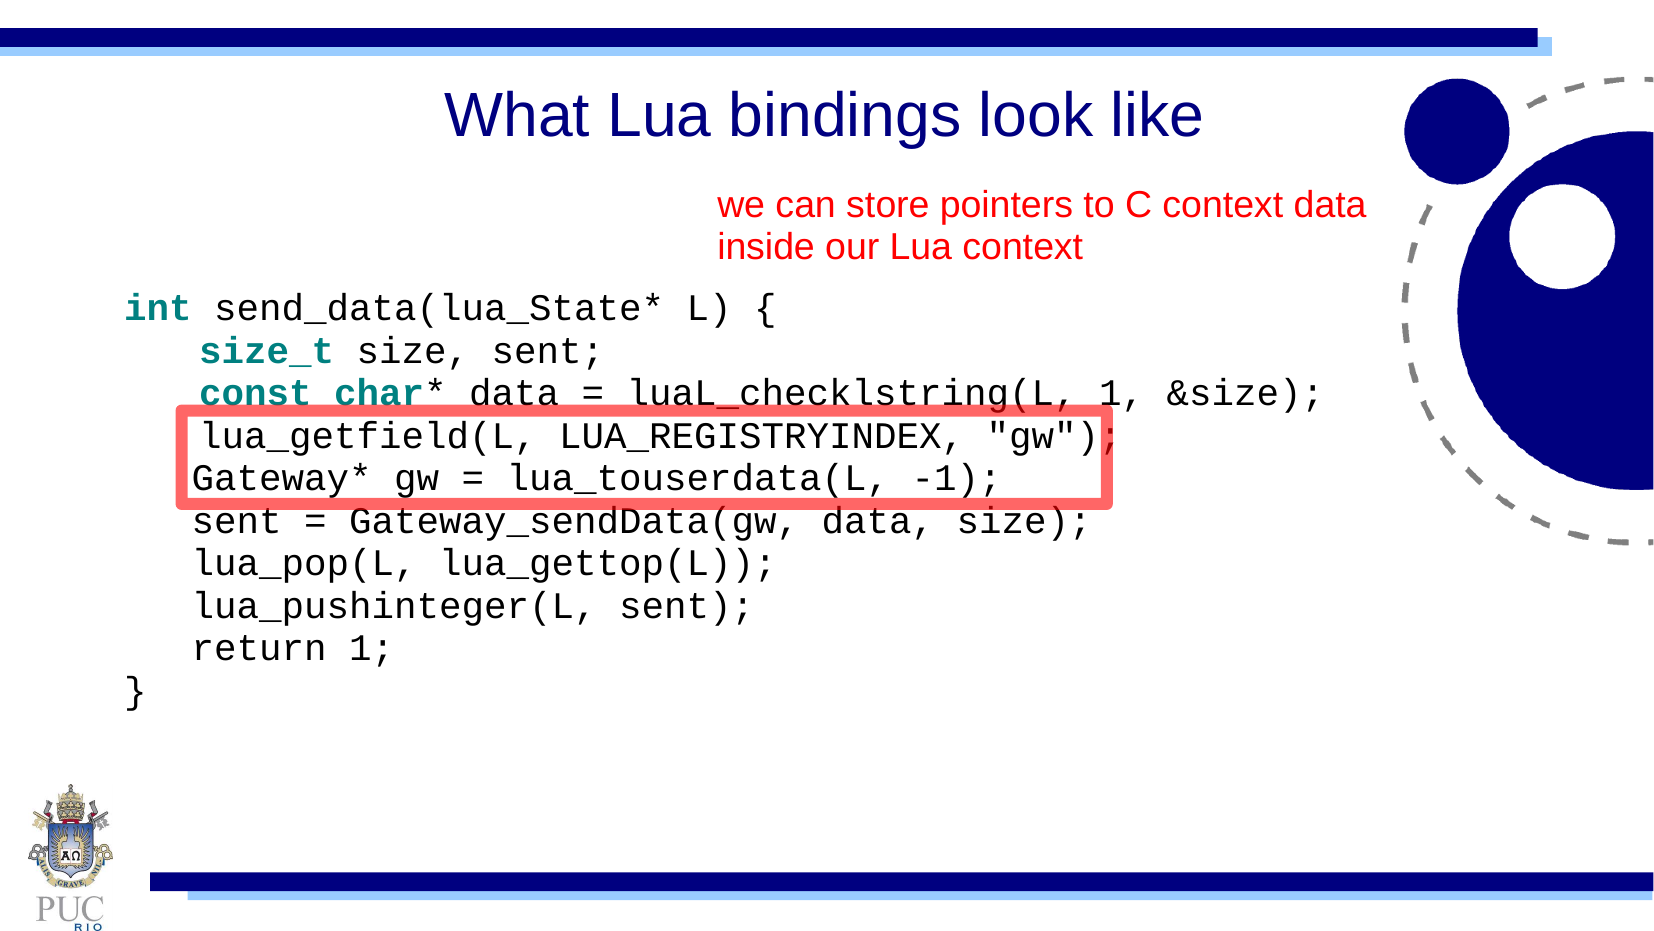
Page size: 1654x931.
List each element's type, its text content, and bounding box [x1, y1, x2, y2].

text_box int send_data(lua_State* L) { size_t size, sent; const char* data = luaL_checklstring(L, 1, &size); lua_getfield(L, LUA_REGISTRYINDEX, "gw"); Gateway* gw = lua_touserdata(L, -1); sent = Gateway_sendData(gw, data, size); lua_pop(L, lua_gettop(L)); lua_pushinteger(L, sent); return 1; } [124, 200, 1613, 804]
picture [1377, 29, 1654, 564]
picture [28, 784, 113, 931]
text_box we can store pointers to C context data inside our Lua context [702, 175, 1382, 275]
title What Lua bindings look like [37, 37, 1377, 193]
